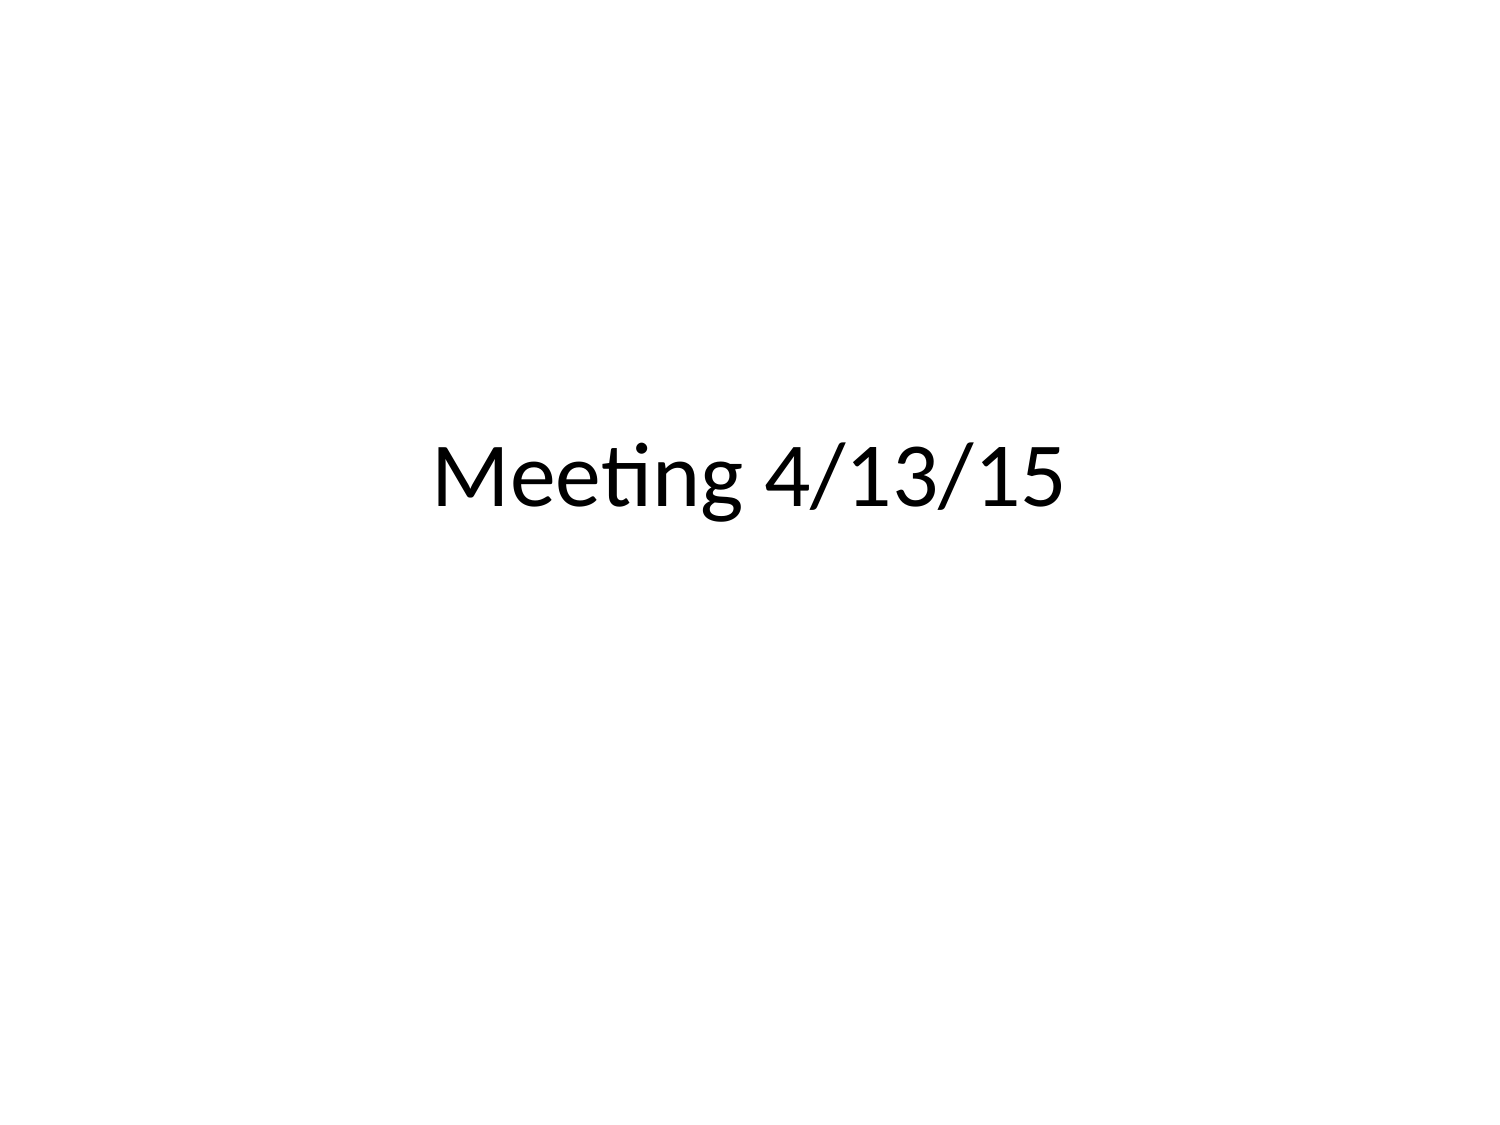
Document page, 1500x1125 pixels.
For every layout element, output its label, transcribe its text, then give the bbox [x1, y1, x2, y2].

title Meeting 4/13/15 [112, 349, 1388, 591]
